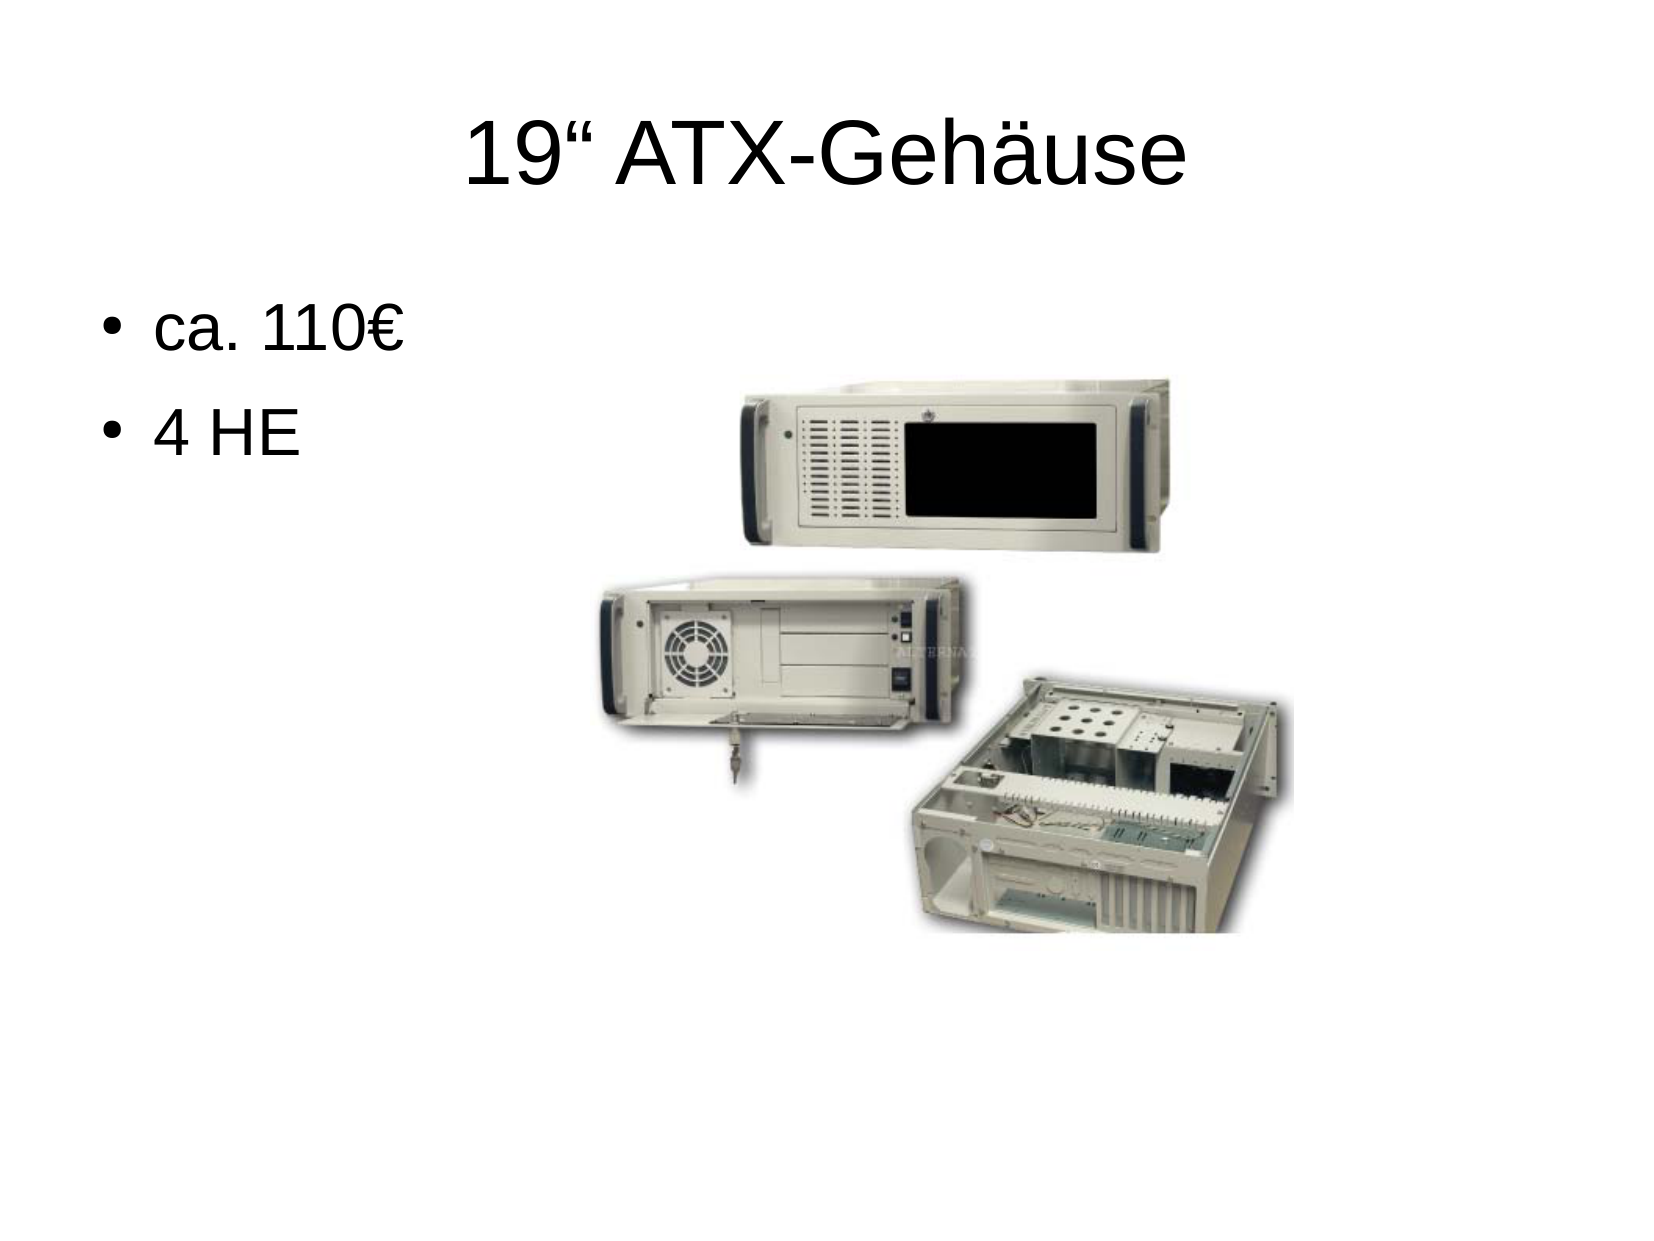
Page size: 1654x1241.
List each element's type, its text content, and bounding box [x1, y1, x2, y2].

list ca. 110€ 4 HE [82, 290, 1571, 1094]
title 19“ ATX-Gehäuse [82, 56, 1571, 250]
